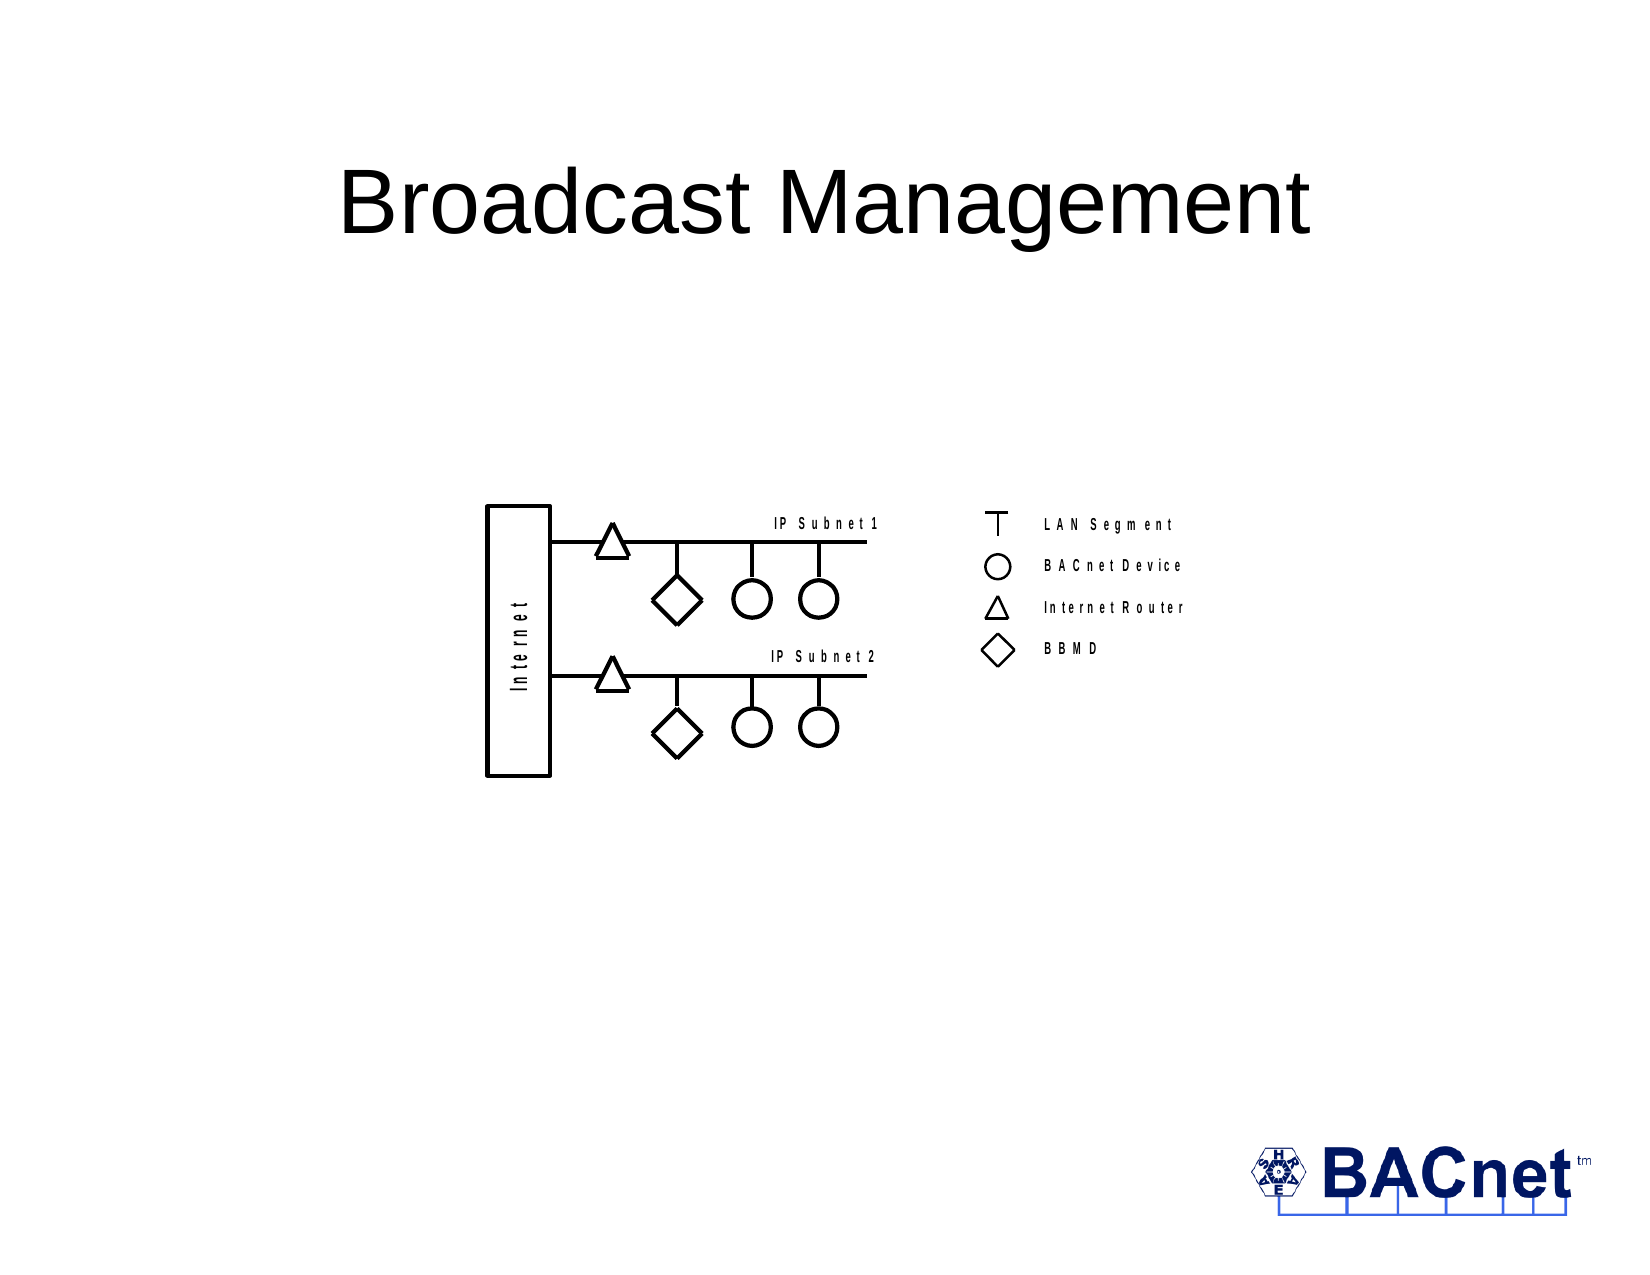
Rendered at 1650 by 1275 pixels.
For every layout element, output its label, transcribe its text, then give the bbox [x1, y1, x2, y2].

chart [394, 472, 1268, 812]
title Broadcast Management [135, 112, 1515, 291]
picture [1251, 1146, 1591, 1216]
